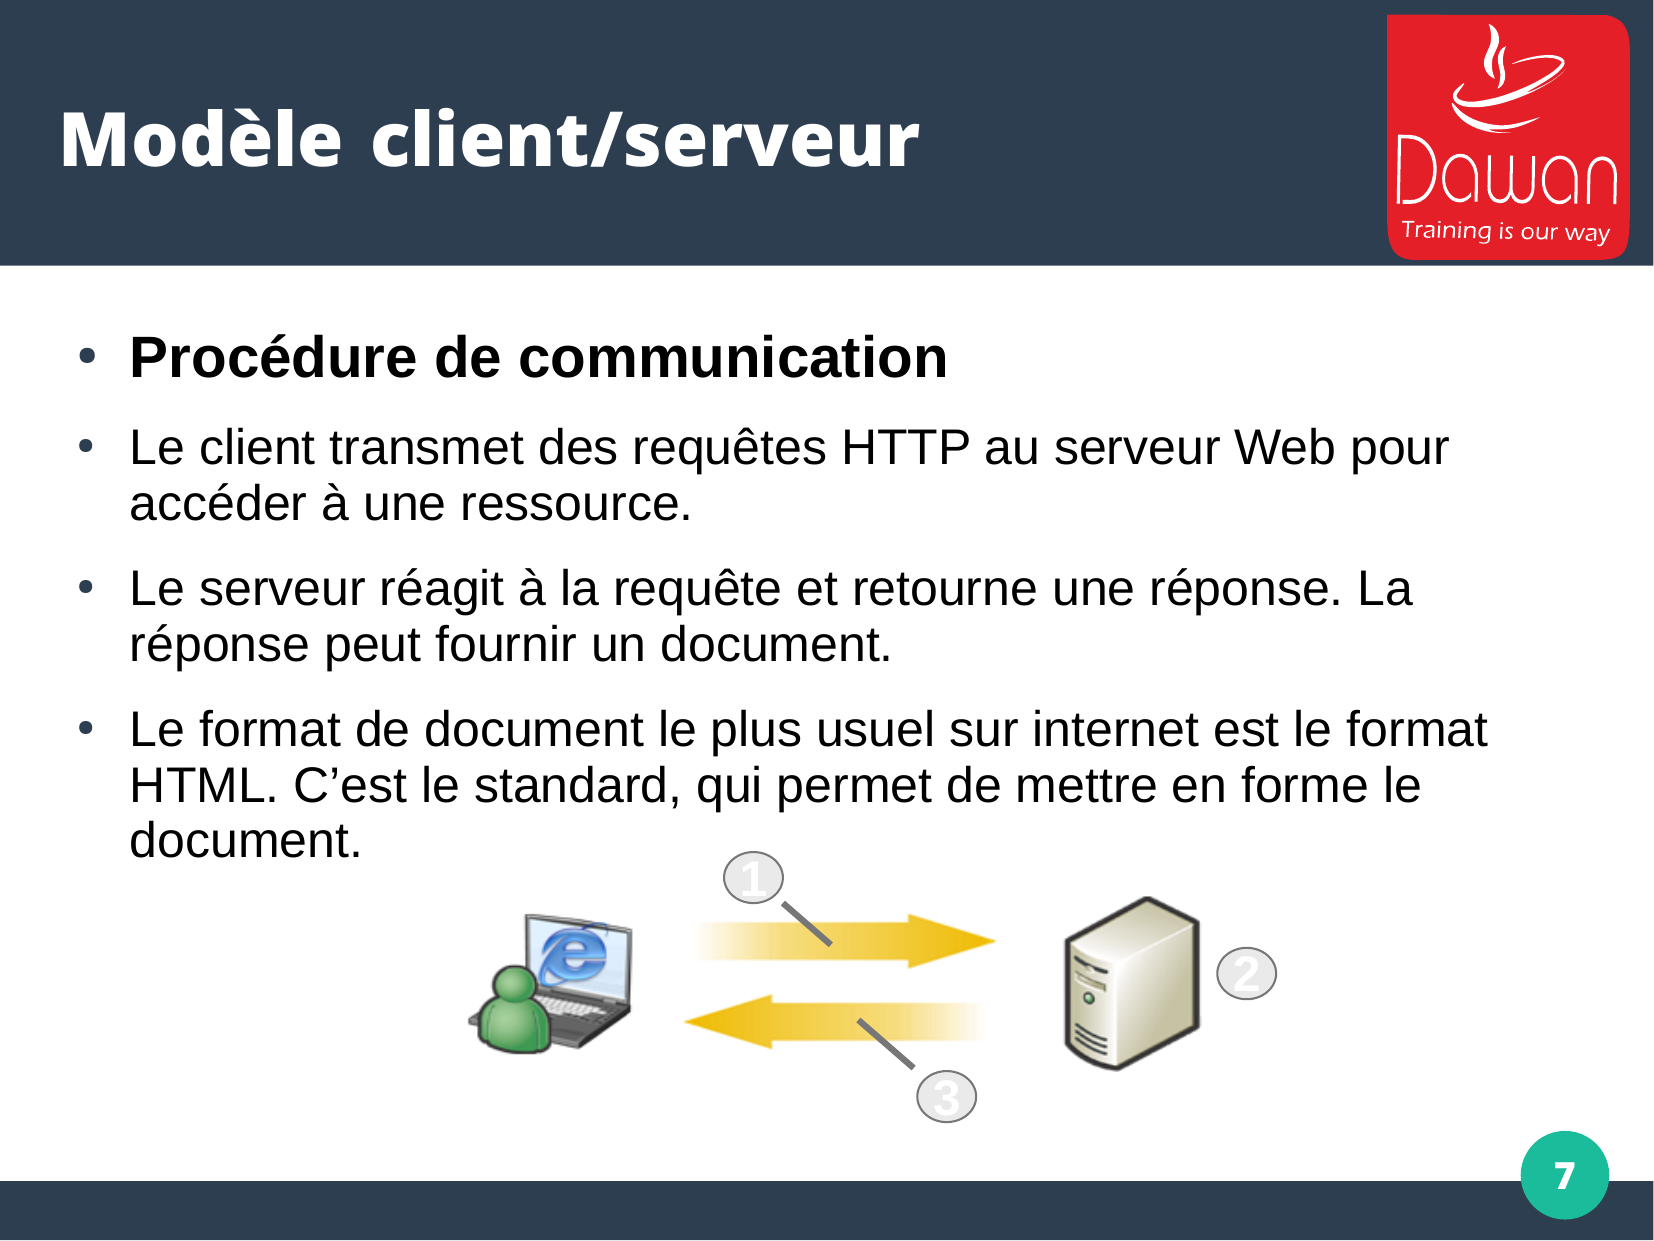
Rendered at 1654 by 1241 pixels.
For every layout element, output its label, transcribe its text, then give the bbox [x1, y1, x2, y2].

text_box 1 [724, 852, 783, 904]
text_box 3 [917, 1071, 977, 1123]
title Modèle client/serveur [59, 49, 1387, 207]
text_box 2 [1217, 947, 1277, 1000]
picture [1387, 14, 1630, 260]
picture [430, 863, 1235, 1109]
list Procédure de communication Le client transmet des requêtes HTTP au serveur Web pour accéder à une ressource. Le serveur réagit à la requête et retourne une réponse. La réponse peut fournir un document. Le format de document le plus usuel sur internet est le format HTML. C’est le standard, qui permet de mettre en forme le document. [59, 324, 1595, 1152]
